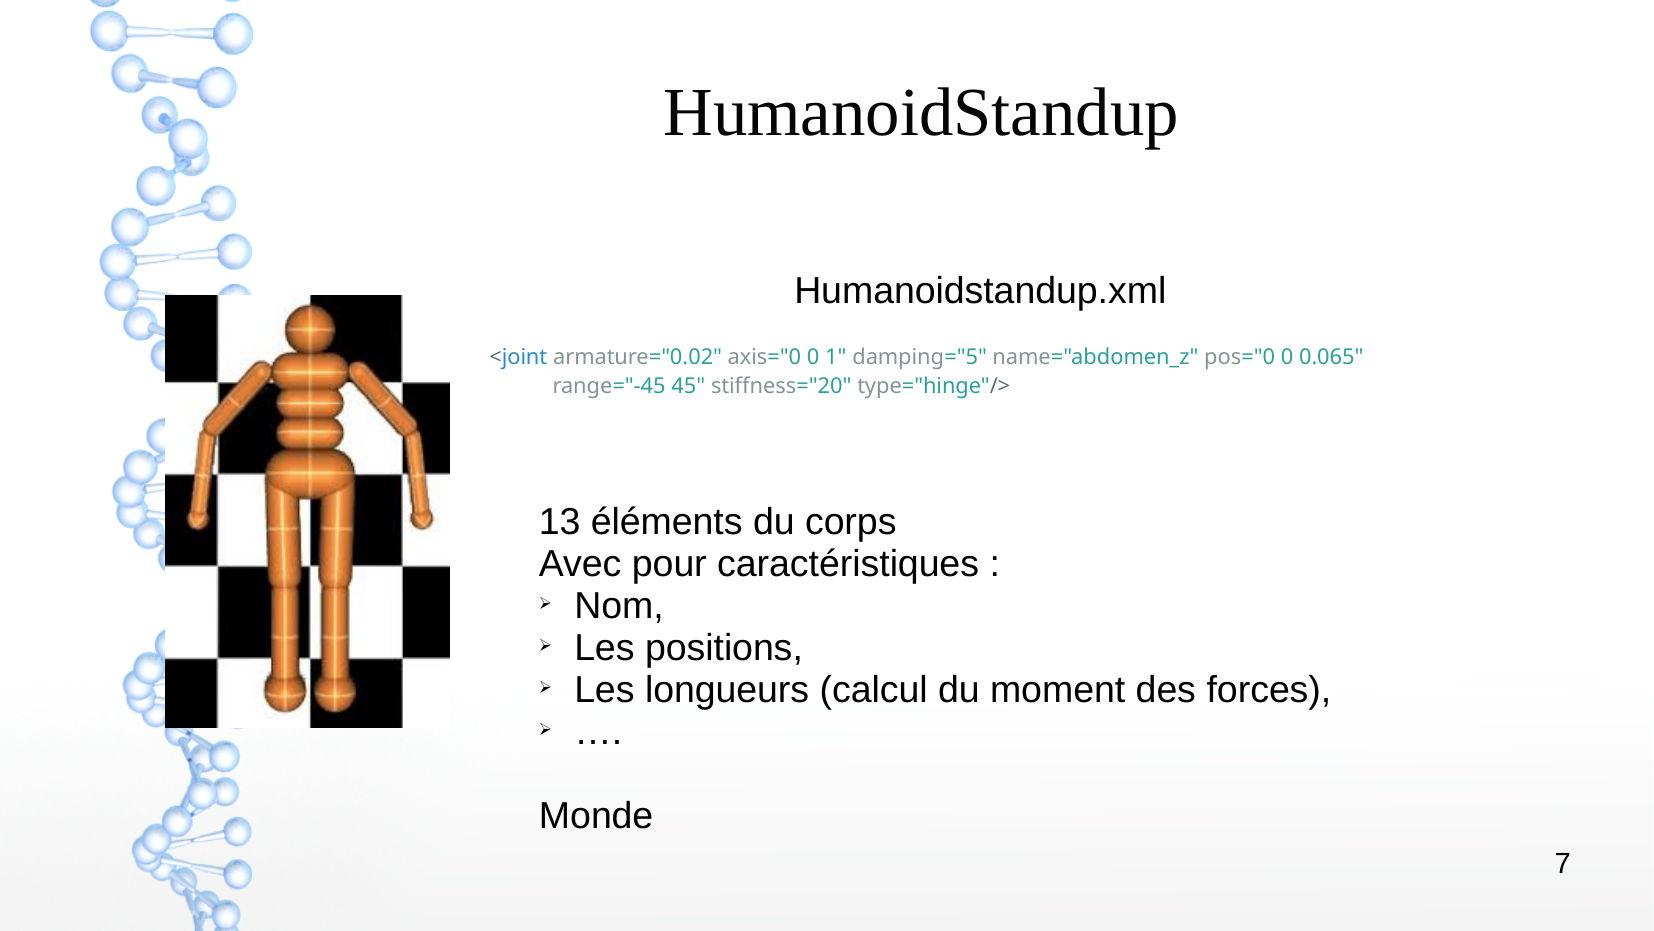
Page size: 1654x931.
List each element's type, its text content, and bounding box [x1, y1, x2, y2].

picture [0, 0, 1654, 931]
title HumanoidStandup [265, 35, 1595, 189]
text_box 13 éléments du corps Avec pour caractéristiques : Nom, Les positions, Les longueurs (calcul du moment des forces), …. Monde [524, 426, 1489, 886]
text_box Humanoidstandup.xml [779, 262, 1182, 319]
text_box <joint armature="0.02" axis="0 0 1" damping="5" name="abdomen_z" pos="0 0 0.065" range="-45 45" stiffness="20" type="hinge"/> [474, 333, 1489, 426]
